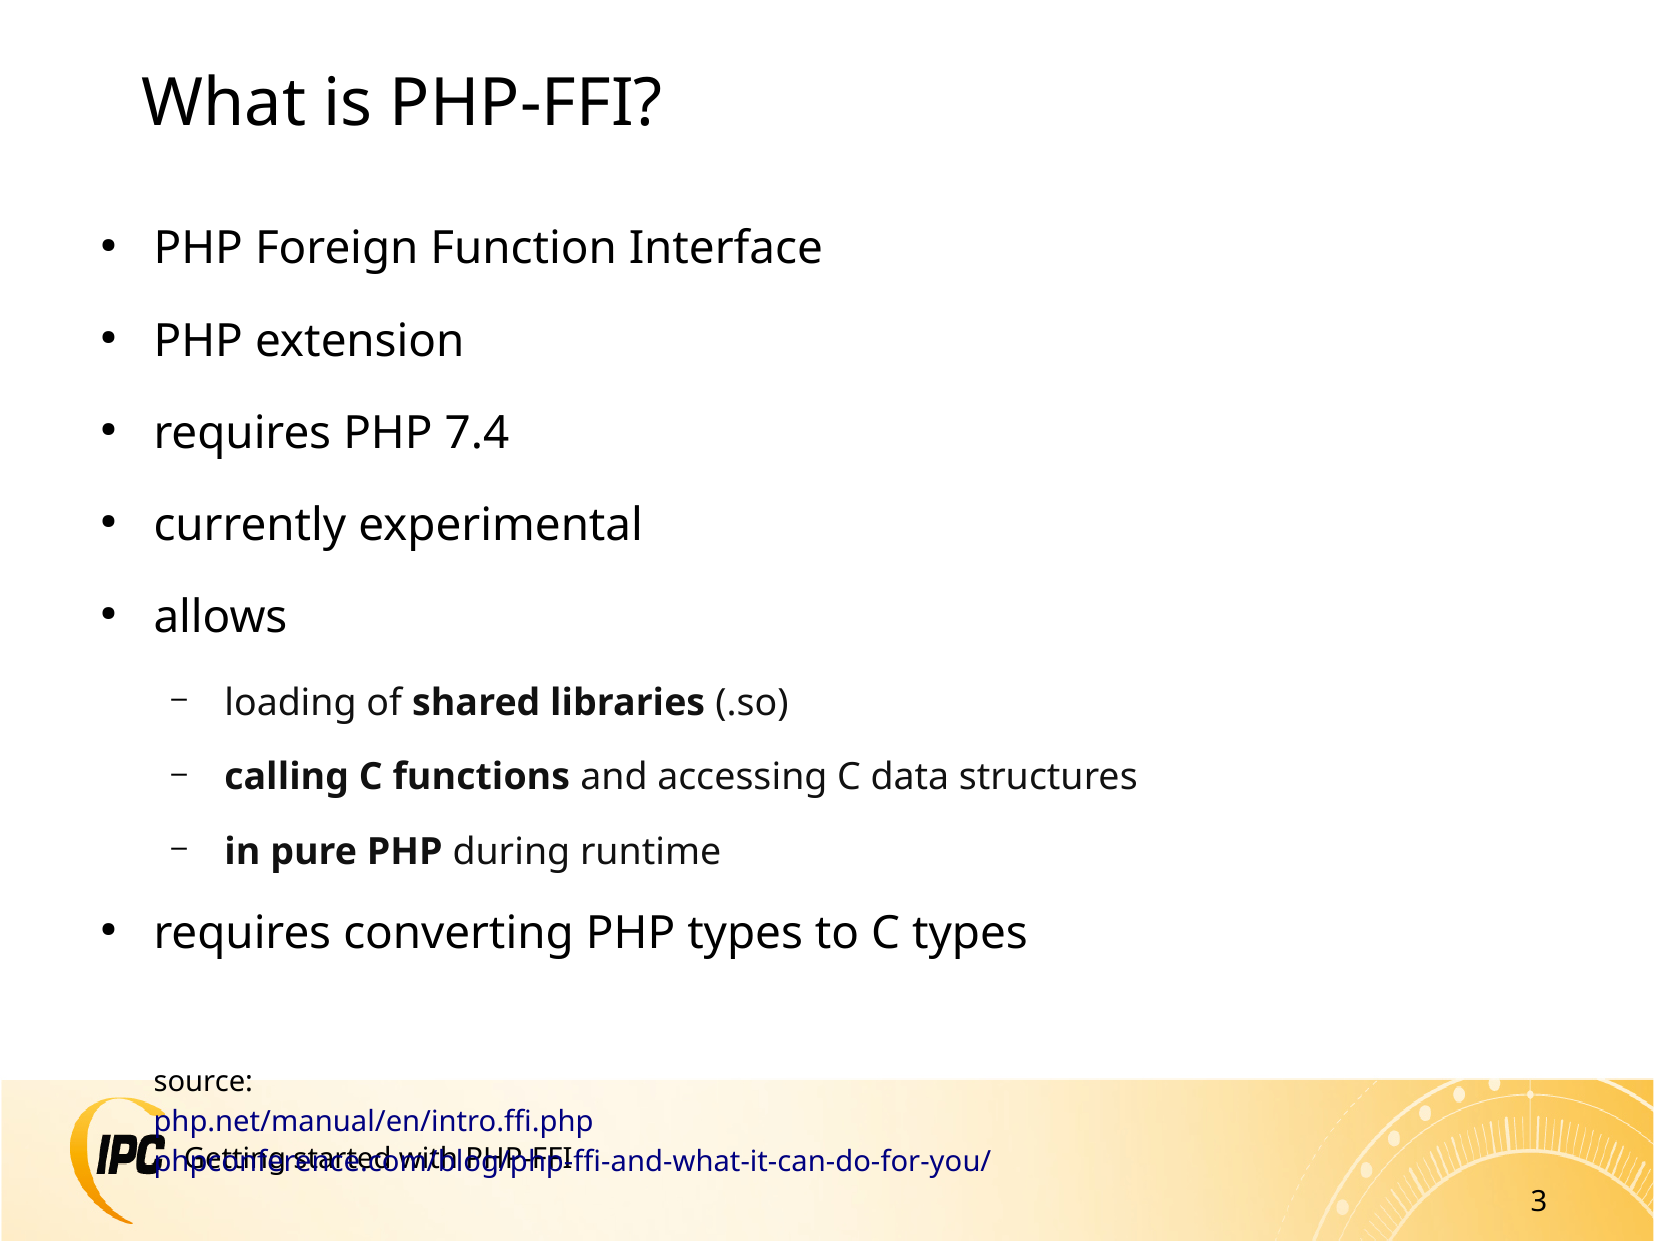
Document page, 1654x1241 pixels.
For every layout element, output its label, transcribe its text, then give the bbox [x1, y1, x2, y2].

title What is PHP-FFI? [82, 3, 1571, 196]
picture [0, 0, 1654, 1241]
list PHP Foreign Function Interface PHP extension requires PHP 7.4 currently experimental allows loading of shared libraries (.so) calling C functions and accessing C data structures in pure PHP during runtime requires converting PHP types to C types source: php.net/manual/en/intro.ffi.php phpconference.com/blog/php-ffi-and-what-it-can-do-for-you/ [82, 214, 1571, 1080]
